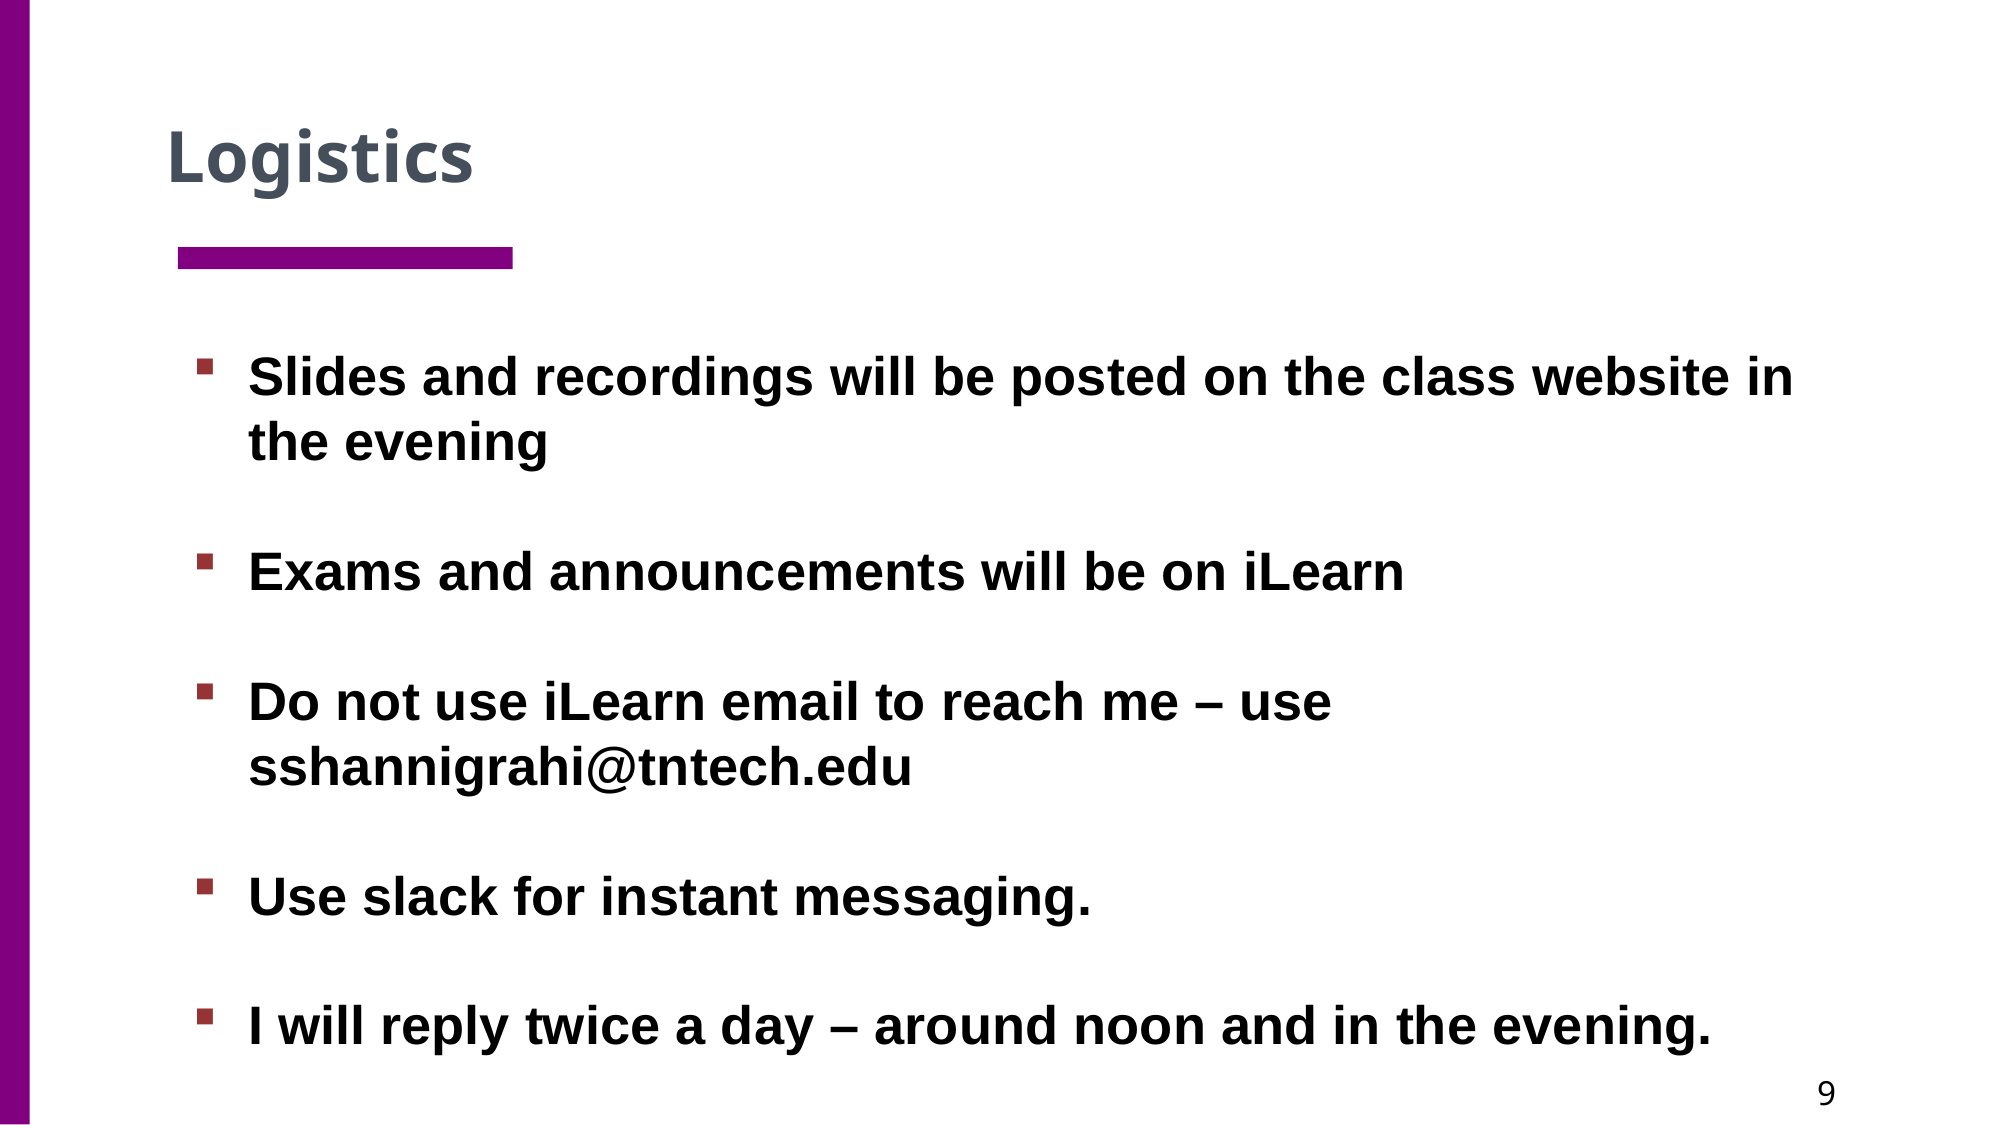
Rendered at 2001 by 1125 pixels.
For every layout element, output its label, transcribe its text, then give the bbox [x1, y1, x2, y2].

text_box Logistics [151, 0, 1849, 212]
text_box Slides and recordings will be posted on the class website in the evening Exams and announcements will be on iLearn Do not use iLearn email to reach me – use sshannigrahi@tntech.edu Use slack for instant messaging. I will reply twice a day – around noon and in the evening. [177, 326, 1875, 1050]
